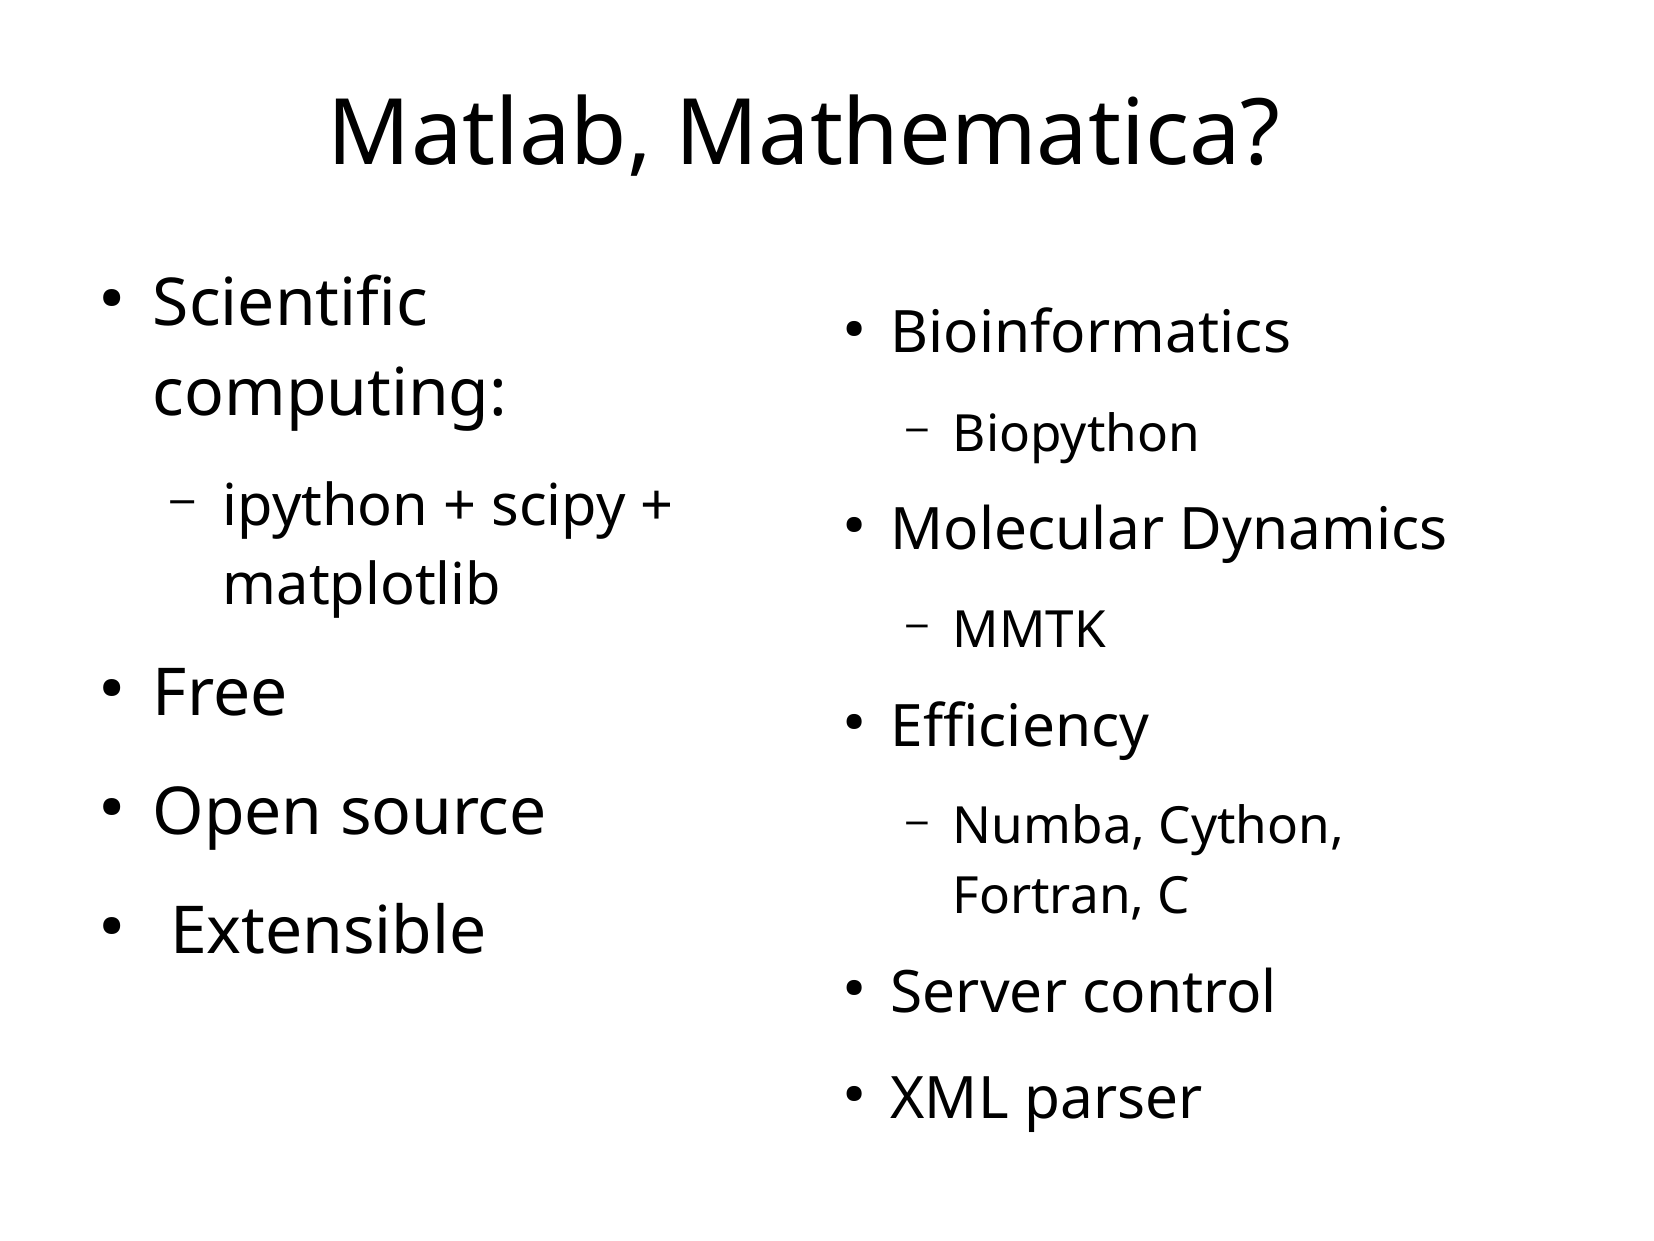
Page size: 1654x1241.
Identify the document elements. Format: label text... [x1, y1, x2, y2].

list Scientific computing: ipython + scipy + matplotlib Free Open source Extensible [82, 255, 793, 975]
title Matlab, Mathematica? [79, 25, 1531, 233]
list Bioinformatics Biopython Molecular Dynamics MMTK Efficiency Numba, Cython, Fortran, C Server control XML parser [828, 290, 1539, 1141]
